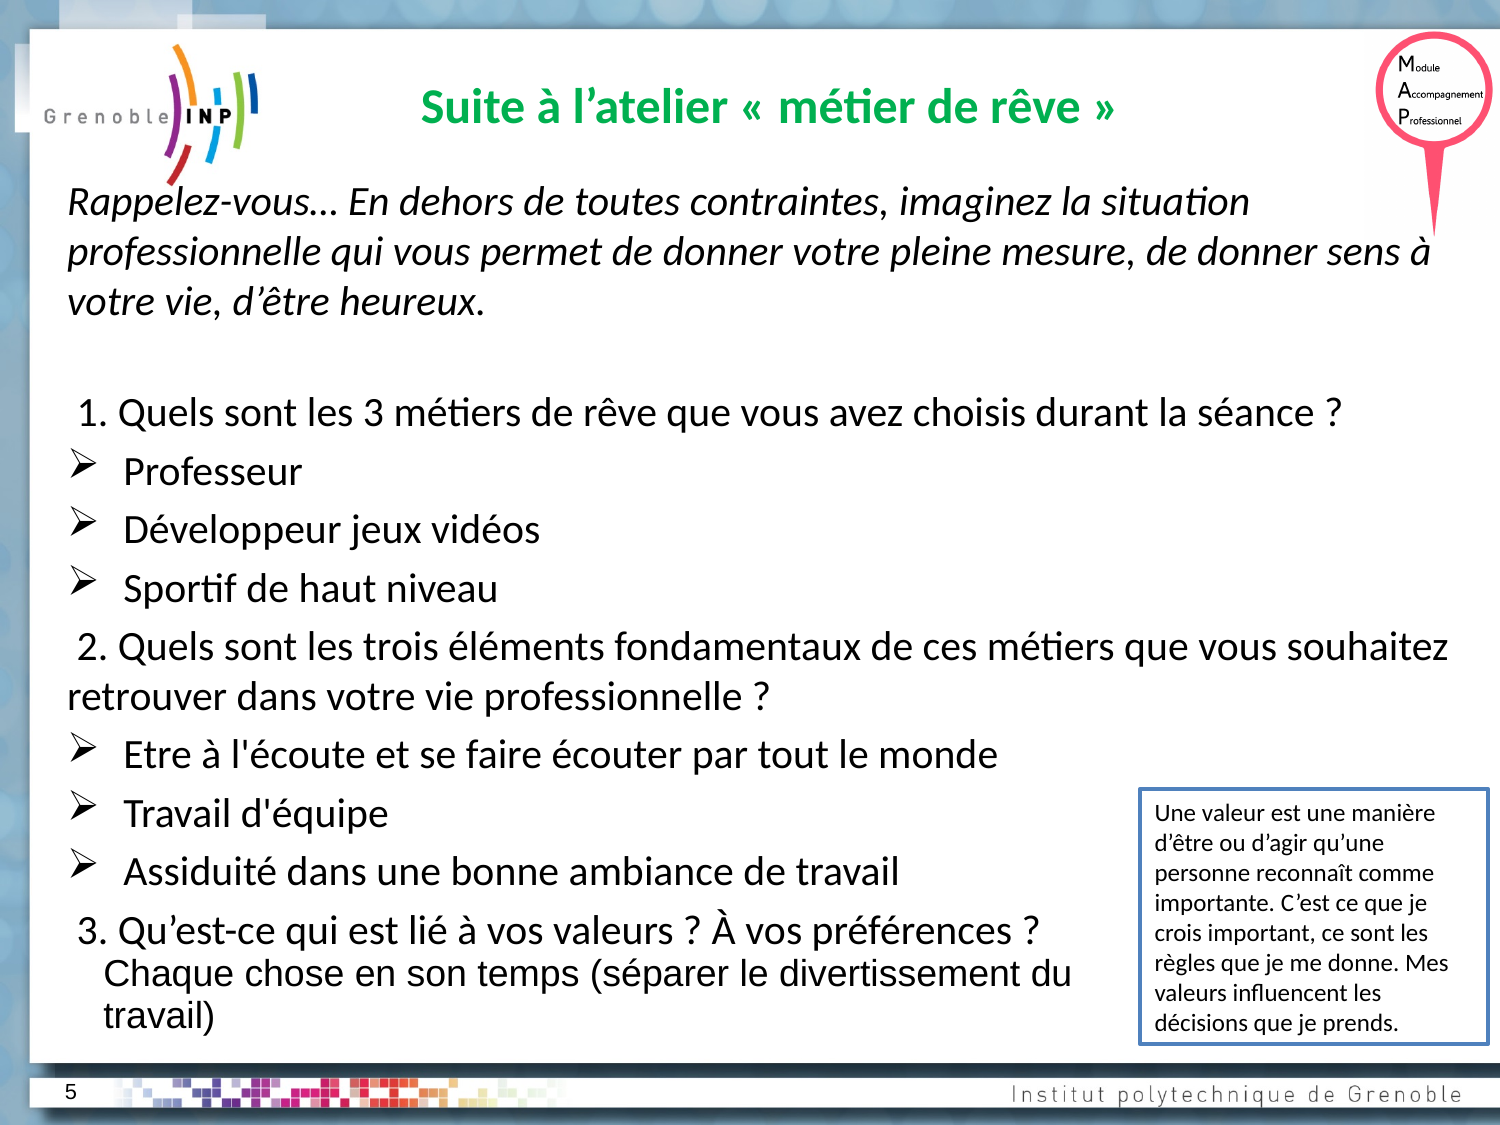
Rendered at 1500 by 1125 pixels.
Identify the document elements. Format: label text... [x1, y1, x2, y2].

text_box Une valeur est une manière d’être ou d’agir qu’une personne reconnaît comme importante. C’est ce que je crois important, ce sont les règles que je me donne. Mes valeurs influencent les décisions que je prends. [1139, 789, 1489, 1044]
picture [0, 0, 1500, 1125]
text_box Rappelez-vous… En dehors de toutes contraintes, imaginez la situation professionnelle qui vous permet de donner votre pleine mesure, de donner sens à votre vie, d’être heureux. 1. Quels sont les 3 métiers de rêve que vous avez choisis durant la séance ? Professeur Développeur jeux vidéos Sportif de haut niveau 2. Quels sont les trois éléments fondamentaux de ces métiers que vous souhaitez retrouver dans votre vie professionnelle ? Etre à l'écoute et se faire écouter par tout le monde Travail d'équipe Assiduité dans une bonne ambiance de travail 3. Qu’est-ce qui est lié à vos valeurs ? À vos préférences ? [52, 166, 1471, 1044]
text_box Suite à l’atelier « métier de rêve » [289, 66, 1303, 142]
text_box Chaque chose en son temps (séparer le divertissement du travail) [88, 945, 1088, 1045]
